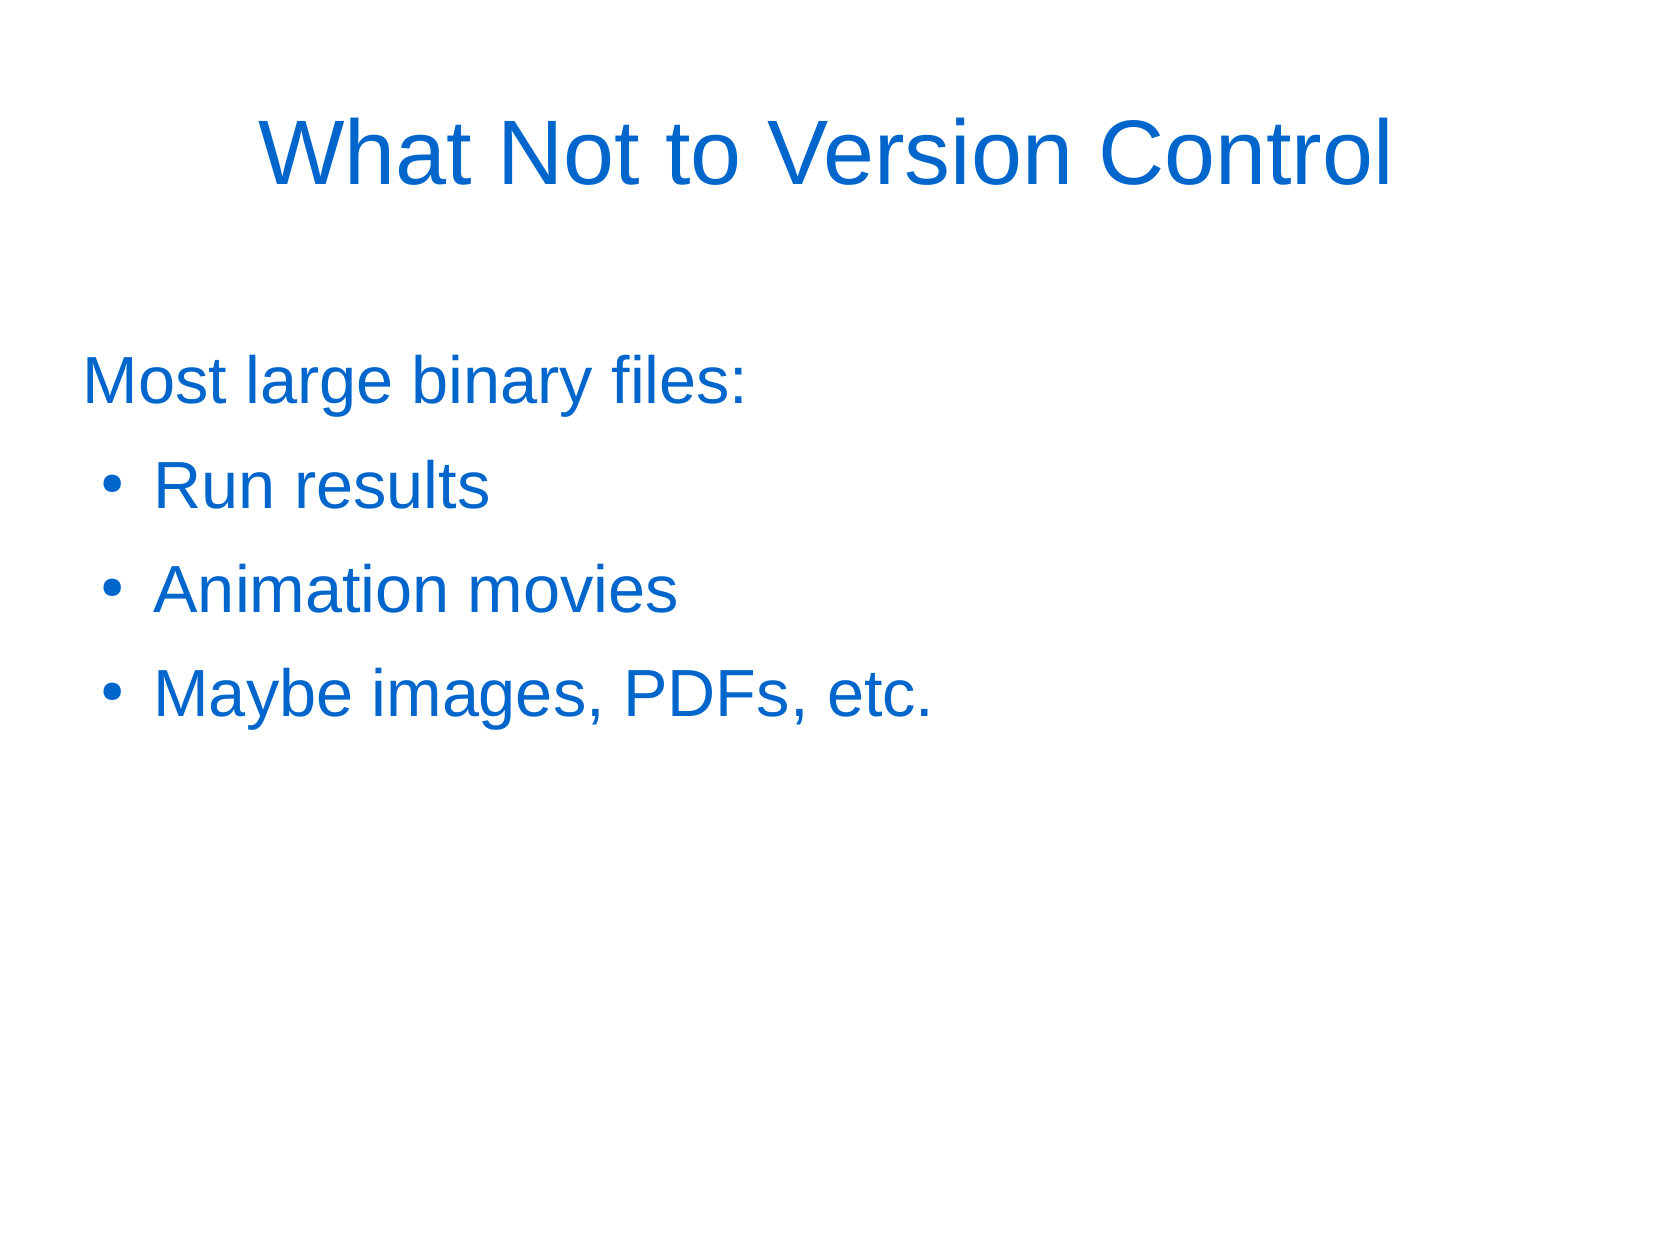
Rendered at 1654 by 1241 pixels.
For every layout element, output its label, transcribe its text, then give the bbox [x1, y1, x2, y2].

list Most large binary files: Run results Animation movies Maybe images, PDFs, etc. [82, 343, 1571, 1063]
title What Not to Version Control [82, 49, 1571, 257]
